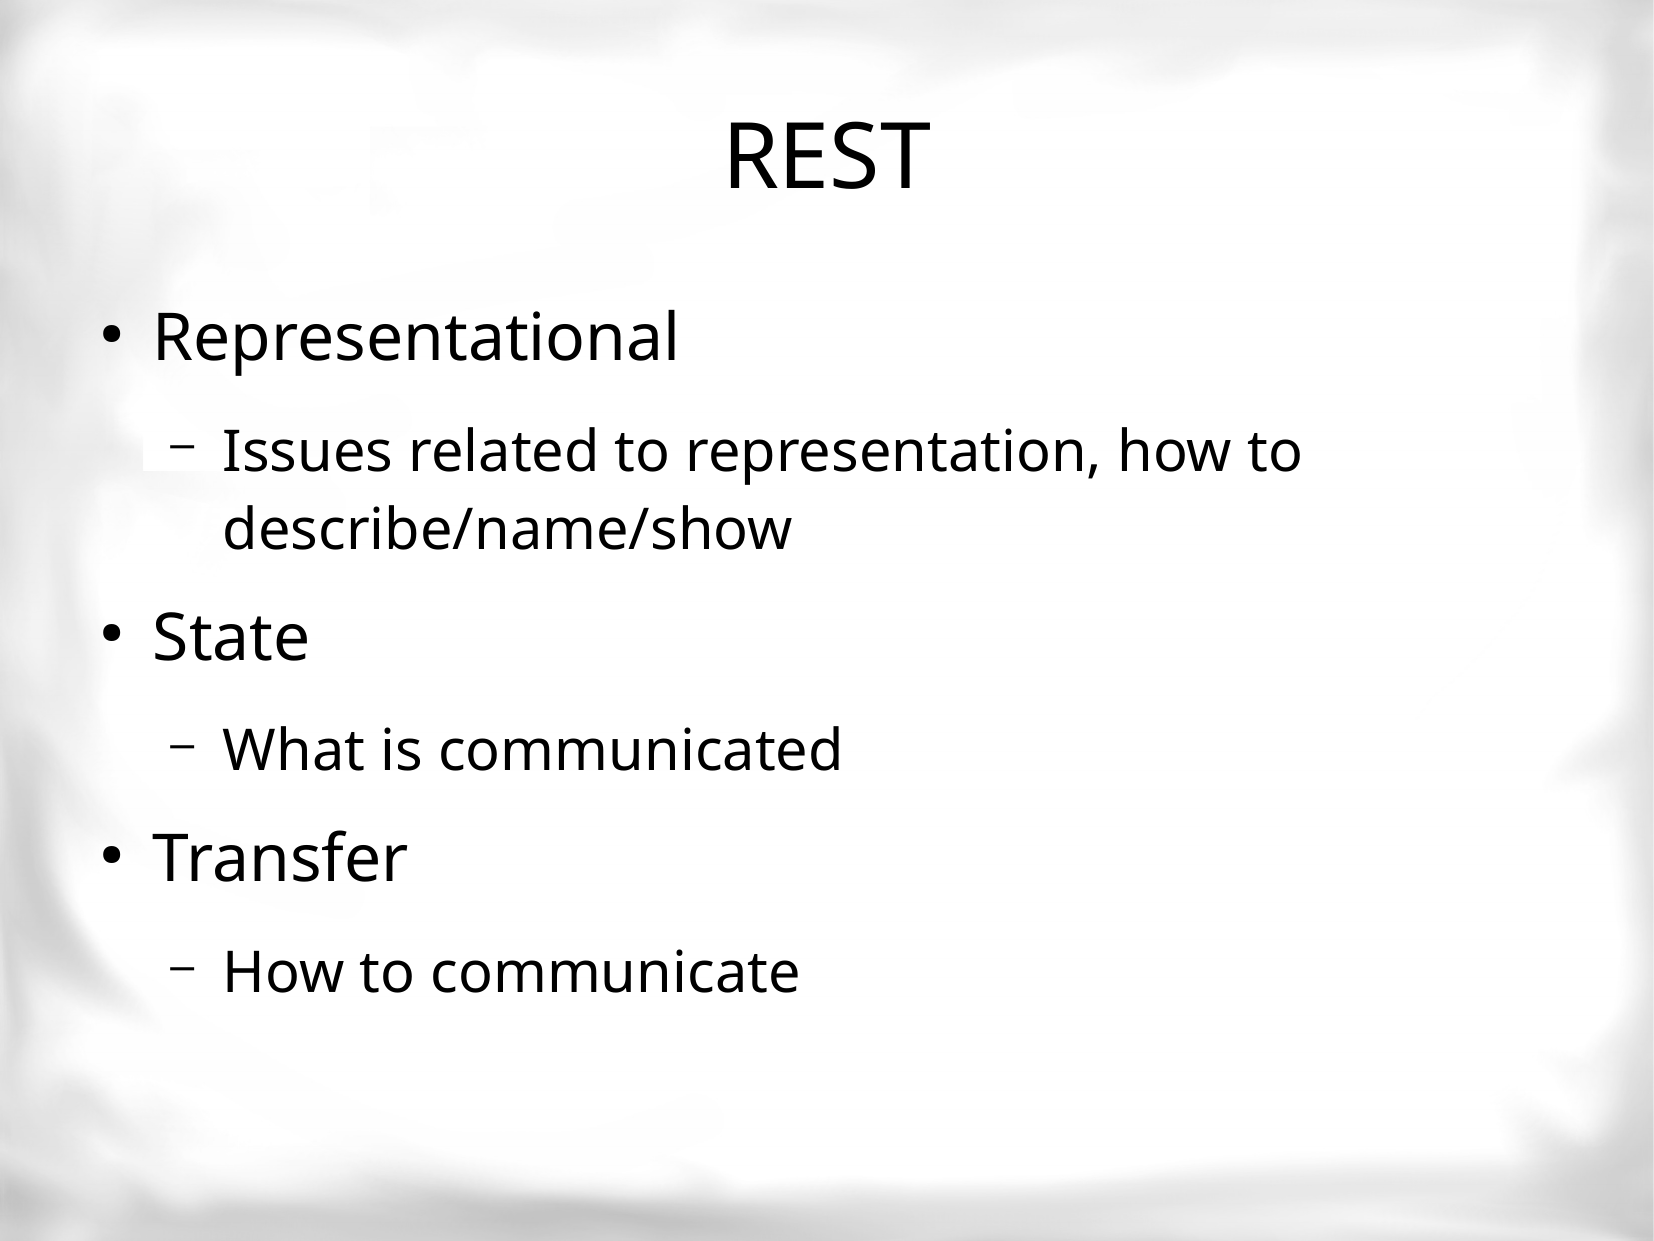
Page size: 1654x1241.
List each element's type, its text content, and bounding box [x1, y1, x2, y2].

list Representational Issues related to representation, how to describe/name/show State What is communicated Transfer How to communicate [82, 290, 1571, 1010]
title REST [82, 49, 1571, 257]
picture [0, 0, 1654, 1241]
